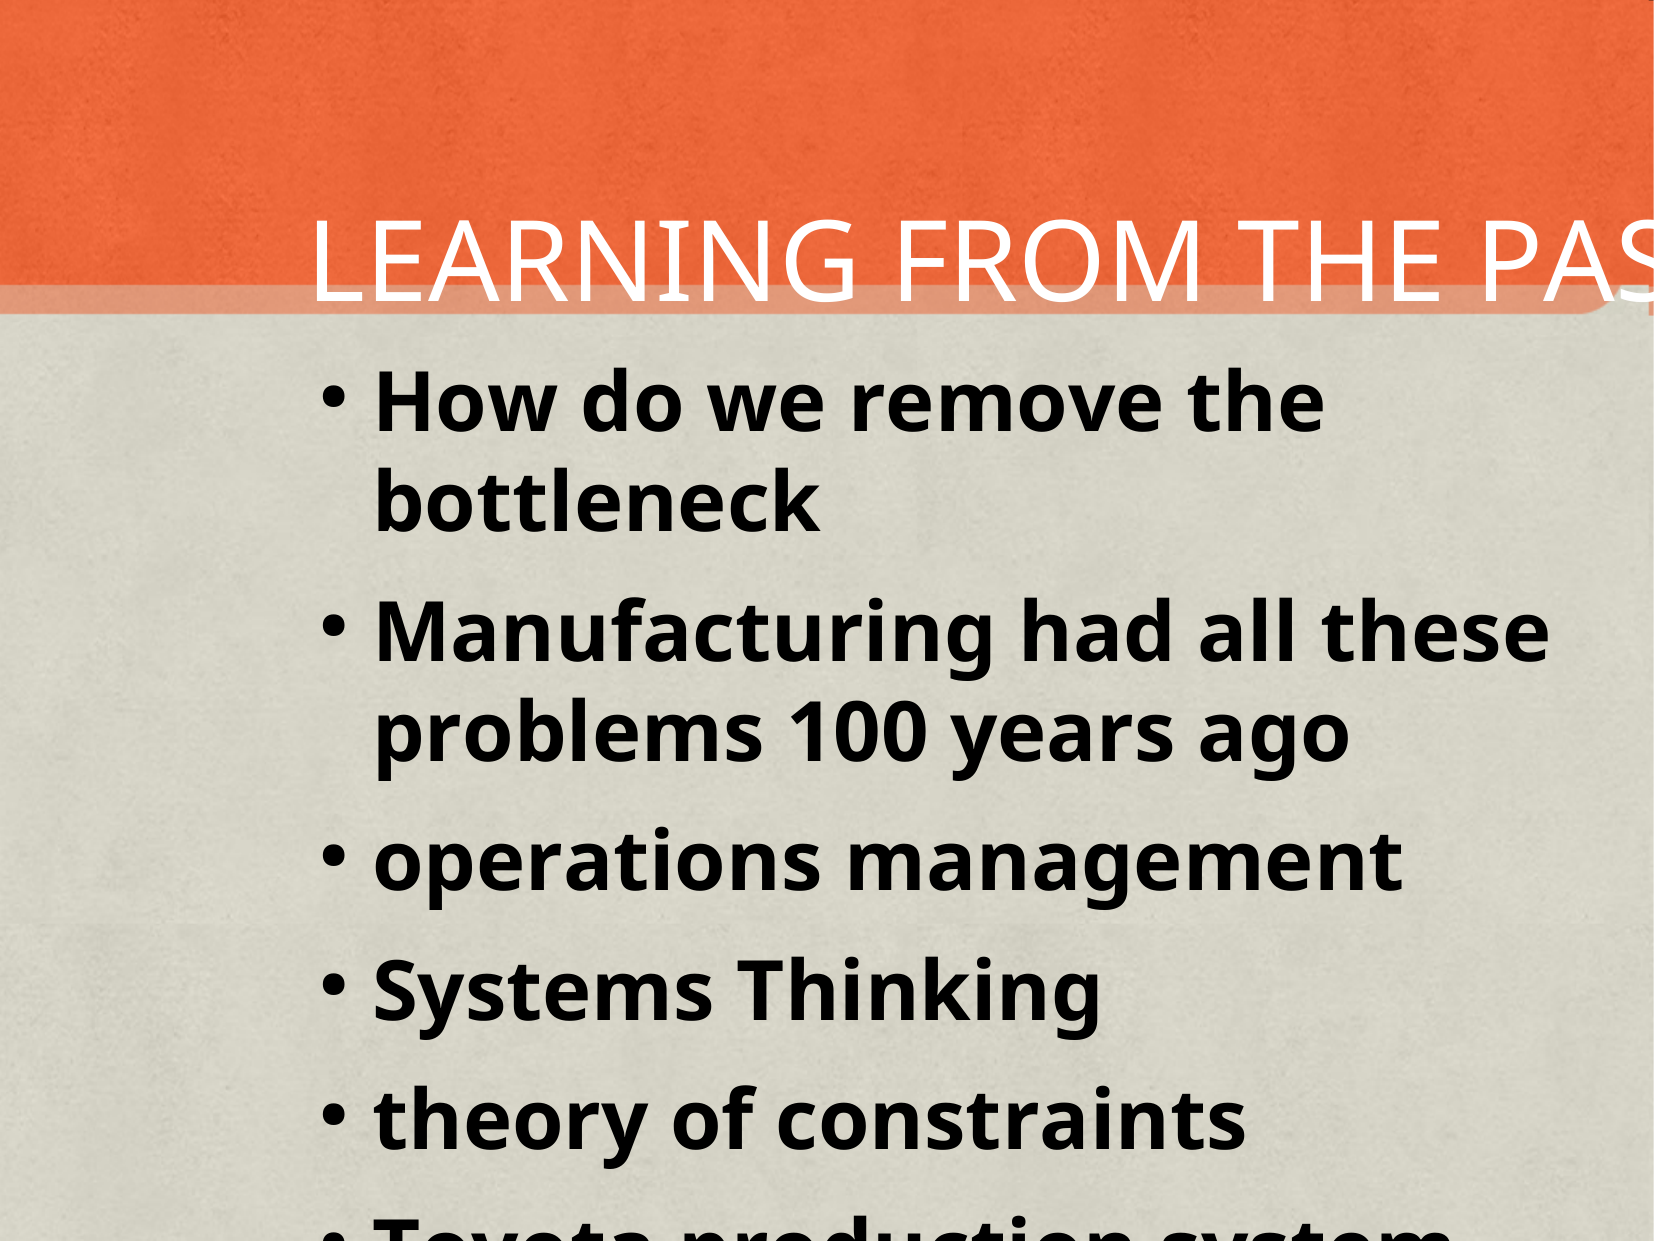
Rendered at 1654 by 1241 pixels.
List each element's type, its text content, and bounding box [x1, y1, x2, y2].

picture [0, 0, 1654, 1241]
title LEARNING FROM THE PAST [306, 189, 1654, 317]
list How do we remove the bottleneck Manufacturing had all these problems 100 years ago operations management Systems Thinking theory of constraints Toyota production system [301, 348, 1588, 1241]
